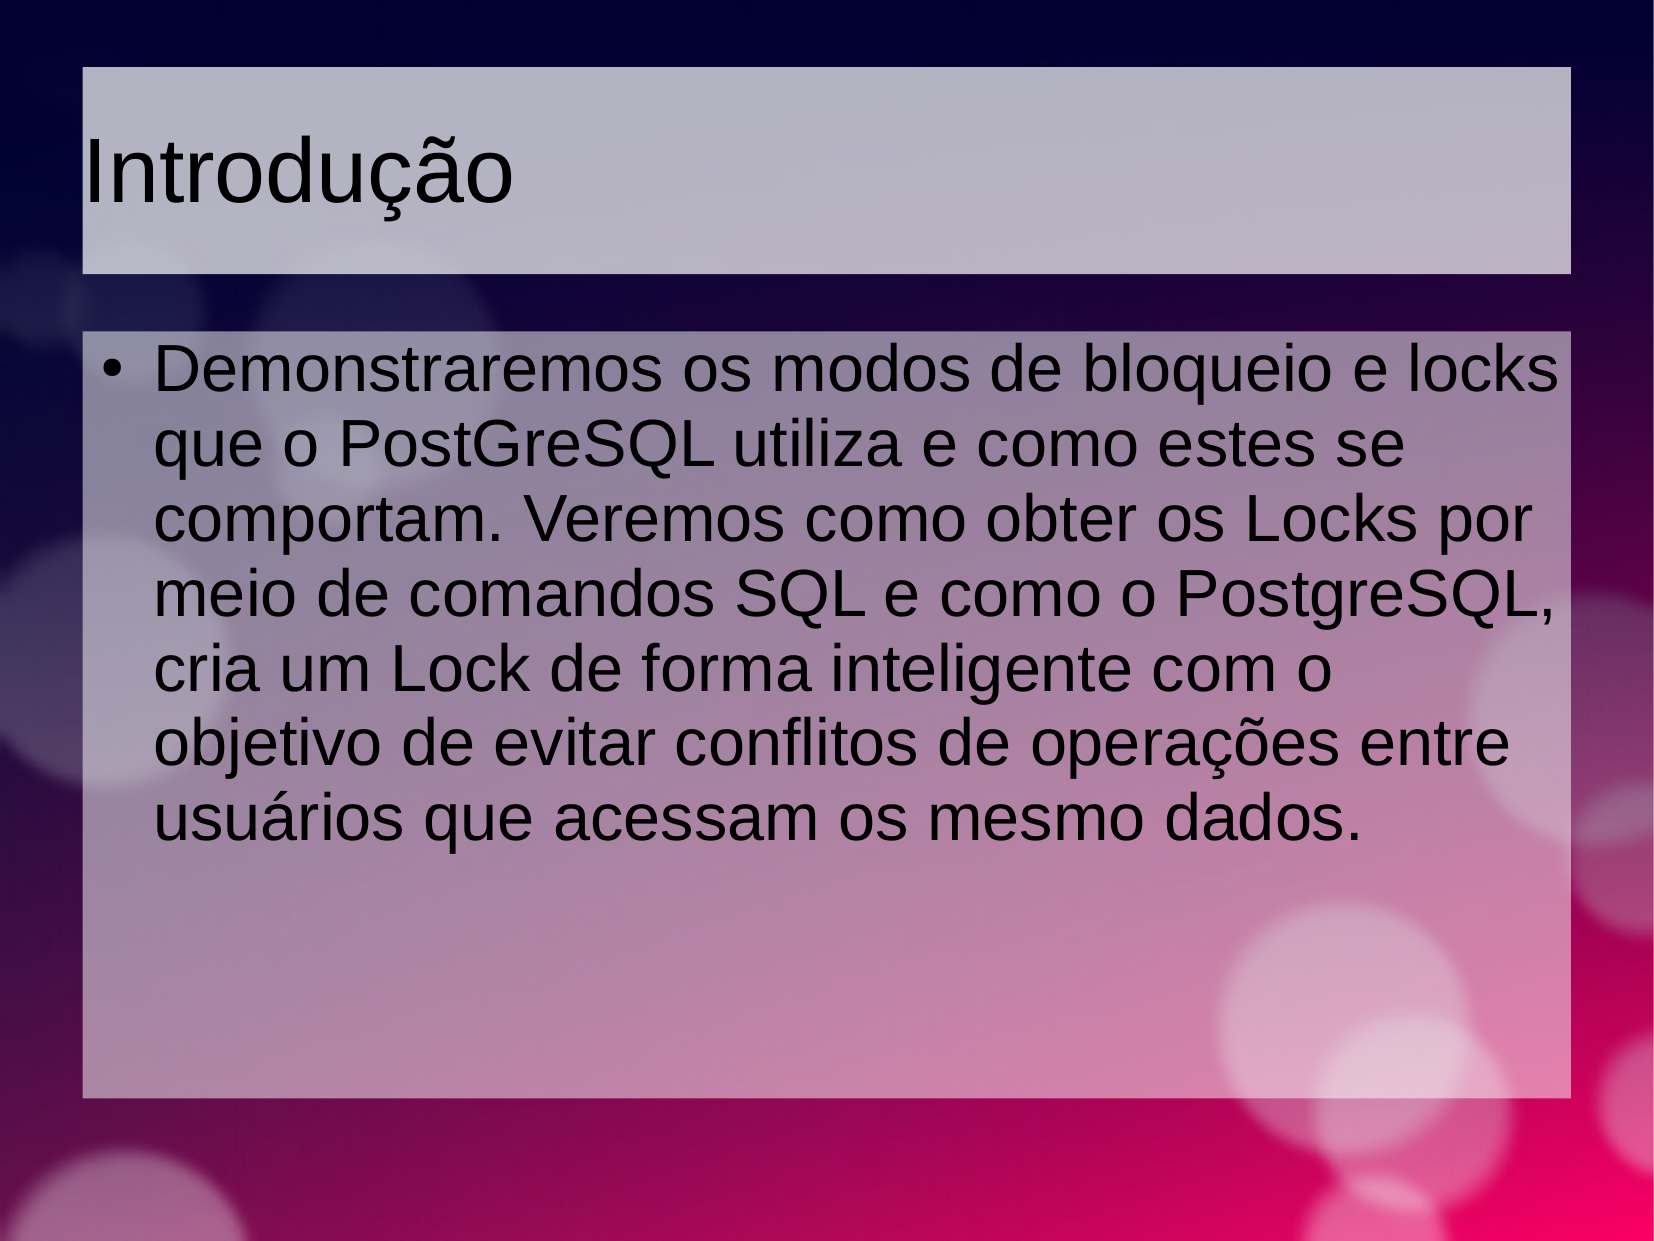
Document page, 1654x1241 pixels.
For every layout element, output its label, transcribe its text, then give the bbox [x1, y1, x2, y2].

title Introdução [82, 67, 1571, 275]
list Demonstraremos os modos de bloqueio e locks que o PostGreSQL utiliza e como estes se comportam. Veremos como obter os Locks por meio de comandos SQL e como o PostgreSQL, cria um Lock de forma inteligente com o objetivo de evitar conflitos de operações entre usuários que acessam os mesmo dados. [82, 331, 1571, 1099]
picture [0, 0, 1654, 1241]
